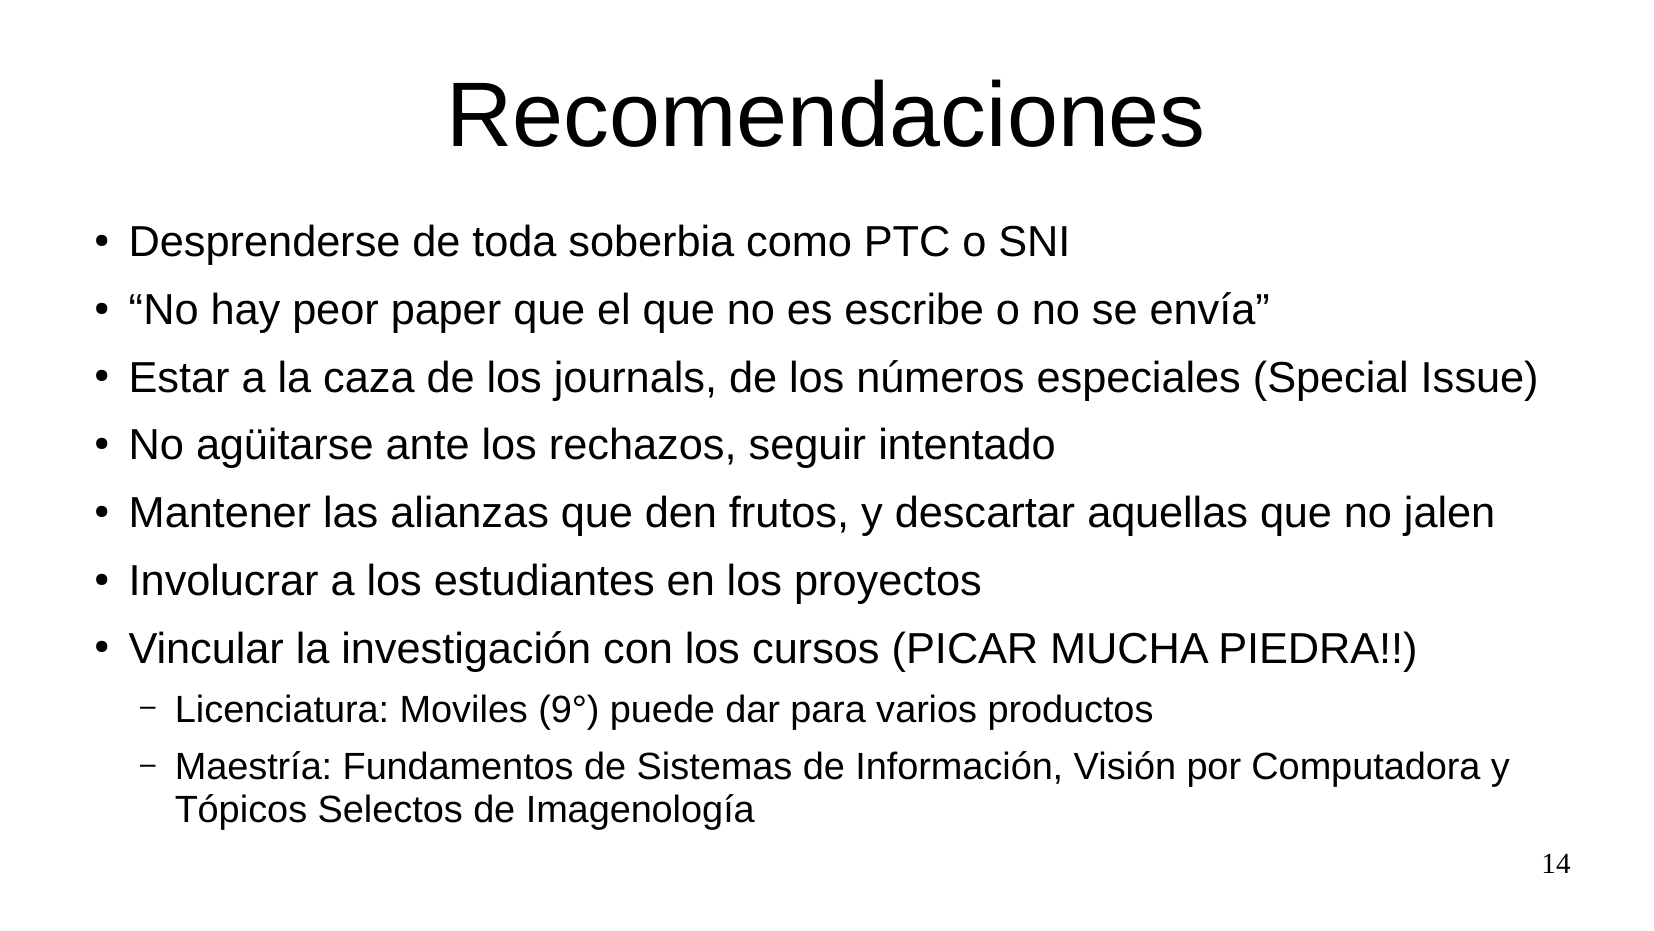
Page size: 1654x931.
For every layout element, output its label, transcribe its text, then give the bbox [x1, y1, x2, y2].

list Desprenderse de toda soberbia como PTC o SNI “No hay peor paper que el que no es escribe o no se envía” Estar a la caza de los journals, de los números especiales (Special Issue) No agüitarse ante los rechazos, seguir intentado Mantener las alianzas que den frutos, y descartar aquellas que no jalen Involucrar a los estudiantes en los proyectos Vincular la investigación con los cursos (PICAR MUCHA PIEDRA!!) Licenciatura: Moviles (9°) puede dar para varios productos Maestría: Fundamentos de Sistemas de Información, Visión por Computadora y Tópicos Selectos de Imagenología [82, 217, 1571, 875]
title Recomendaciones [82, 37, 1571, 193]
